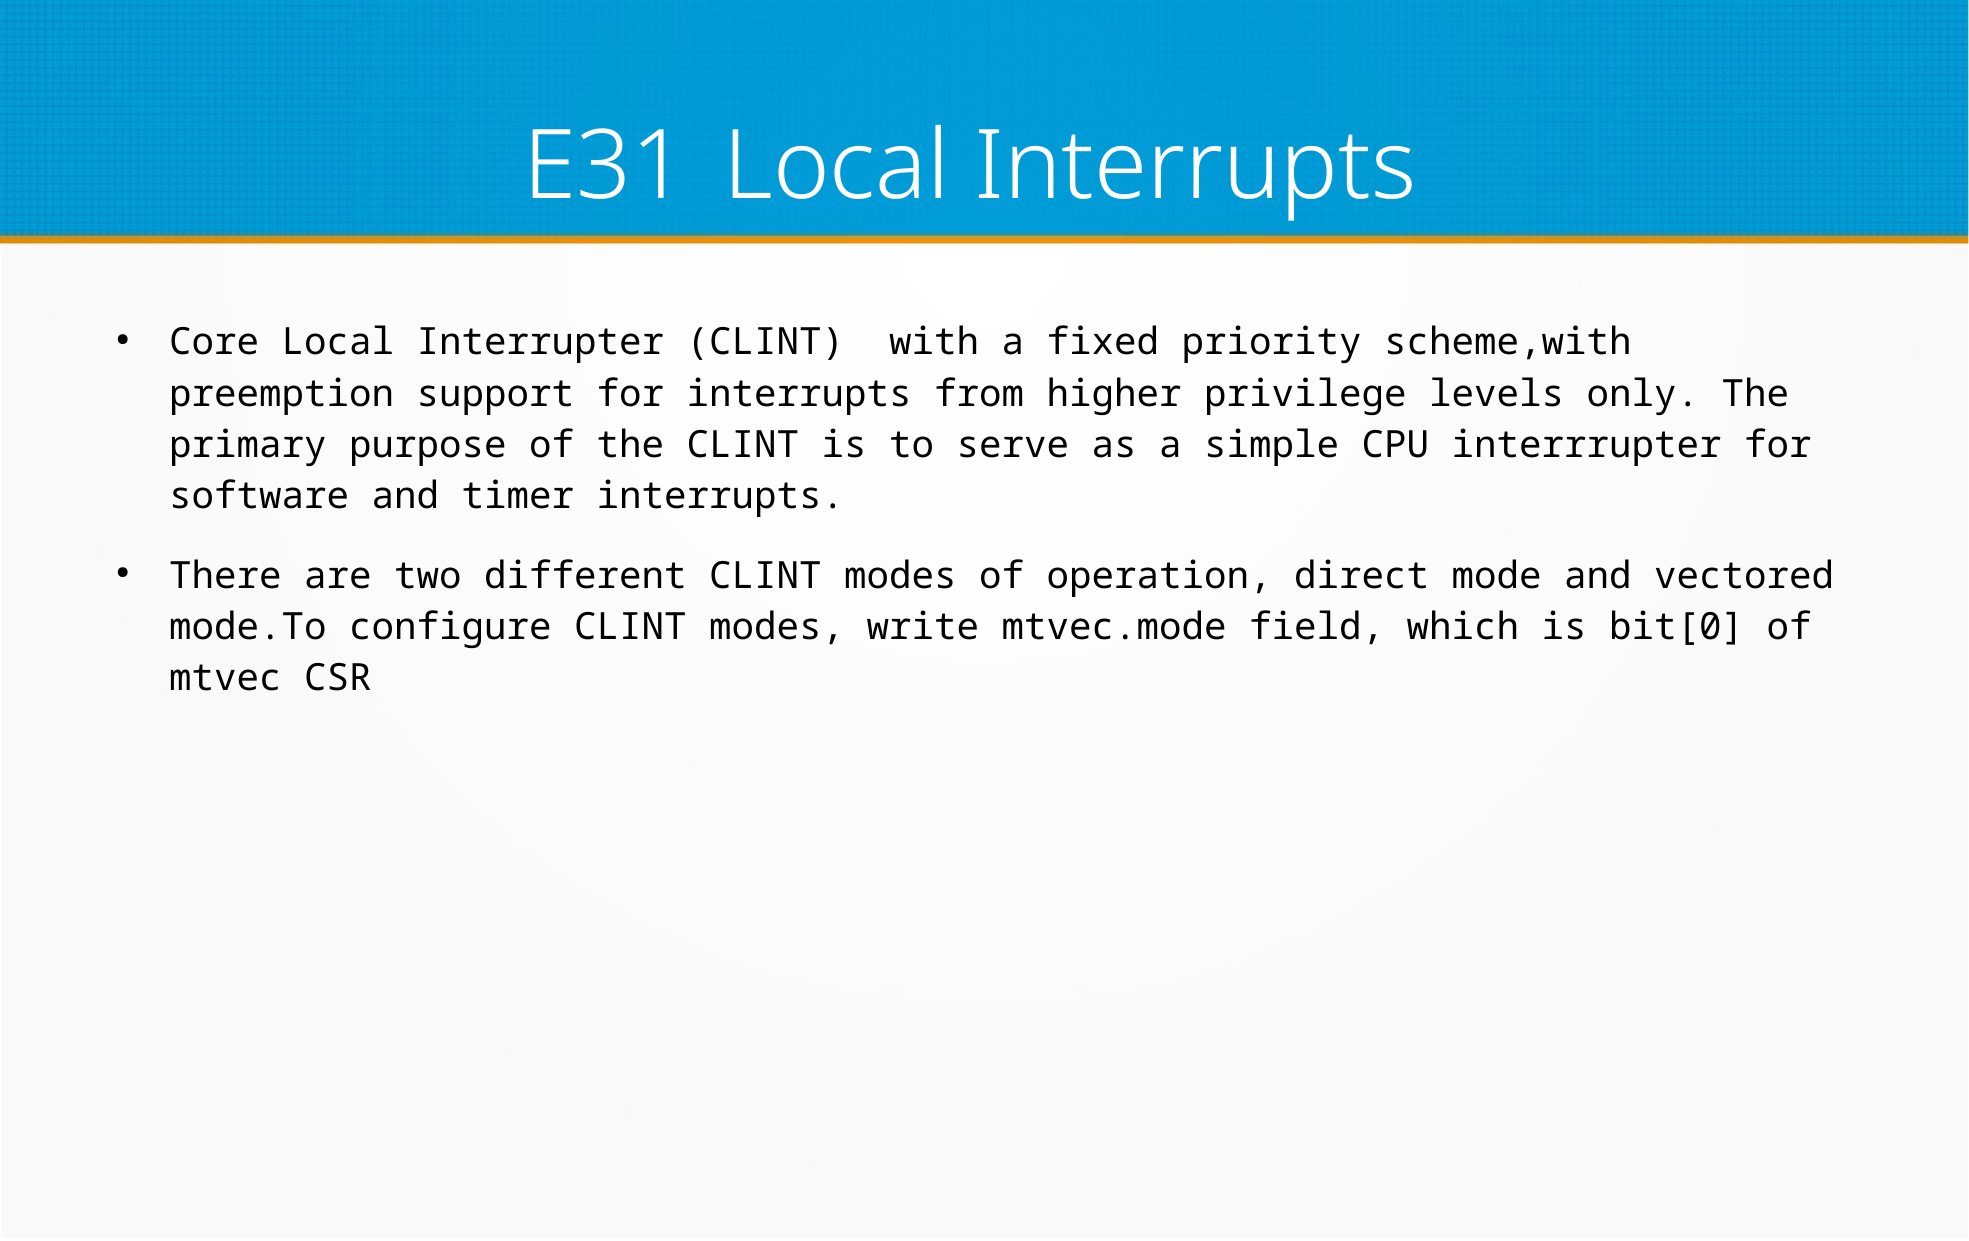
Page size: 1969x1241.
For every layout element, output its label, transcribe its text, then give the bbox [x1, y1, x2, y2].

picture [0, 233, 1969, 1241]
title E31 Local Interrupts [98, 19, 1870, 227]
list Core Local Interrupter (CLINT) with a fixed priority scheme,with preemption support for interrupts from higher privilege levels only. The primary purpose of the CLINT is to serve as a simple CPU interrrupter for software and timer interrupts. There are two different CLINT modes of operation, direct mode and vectored mode.To configure CLINT modes, write mtvec.mode field, which is bit[0] of mtvec CSR [98, 315, 1861, 1081]
